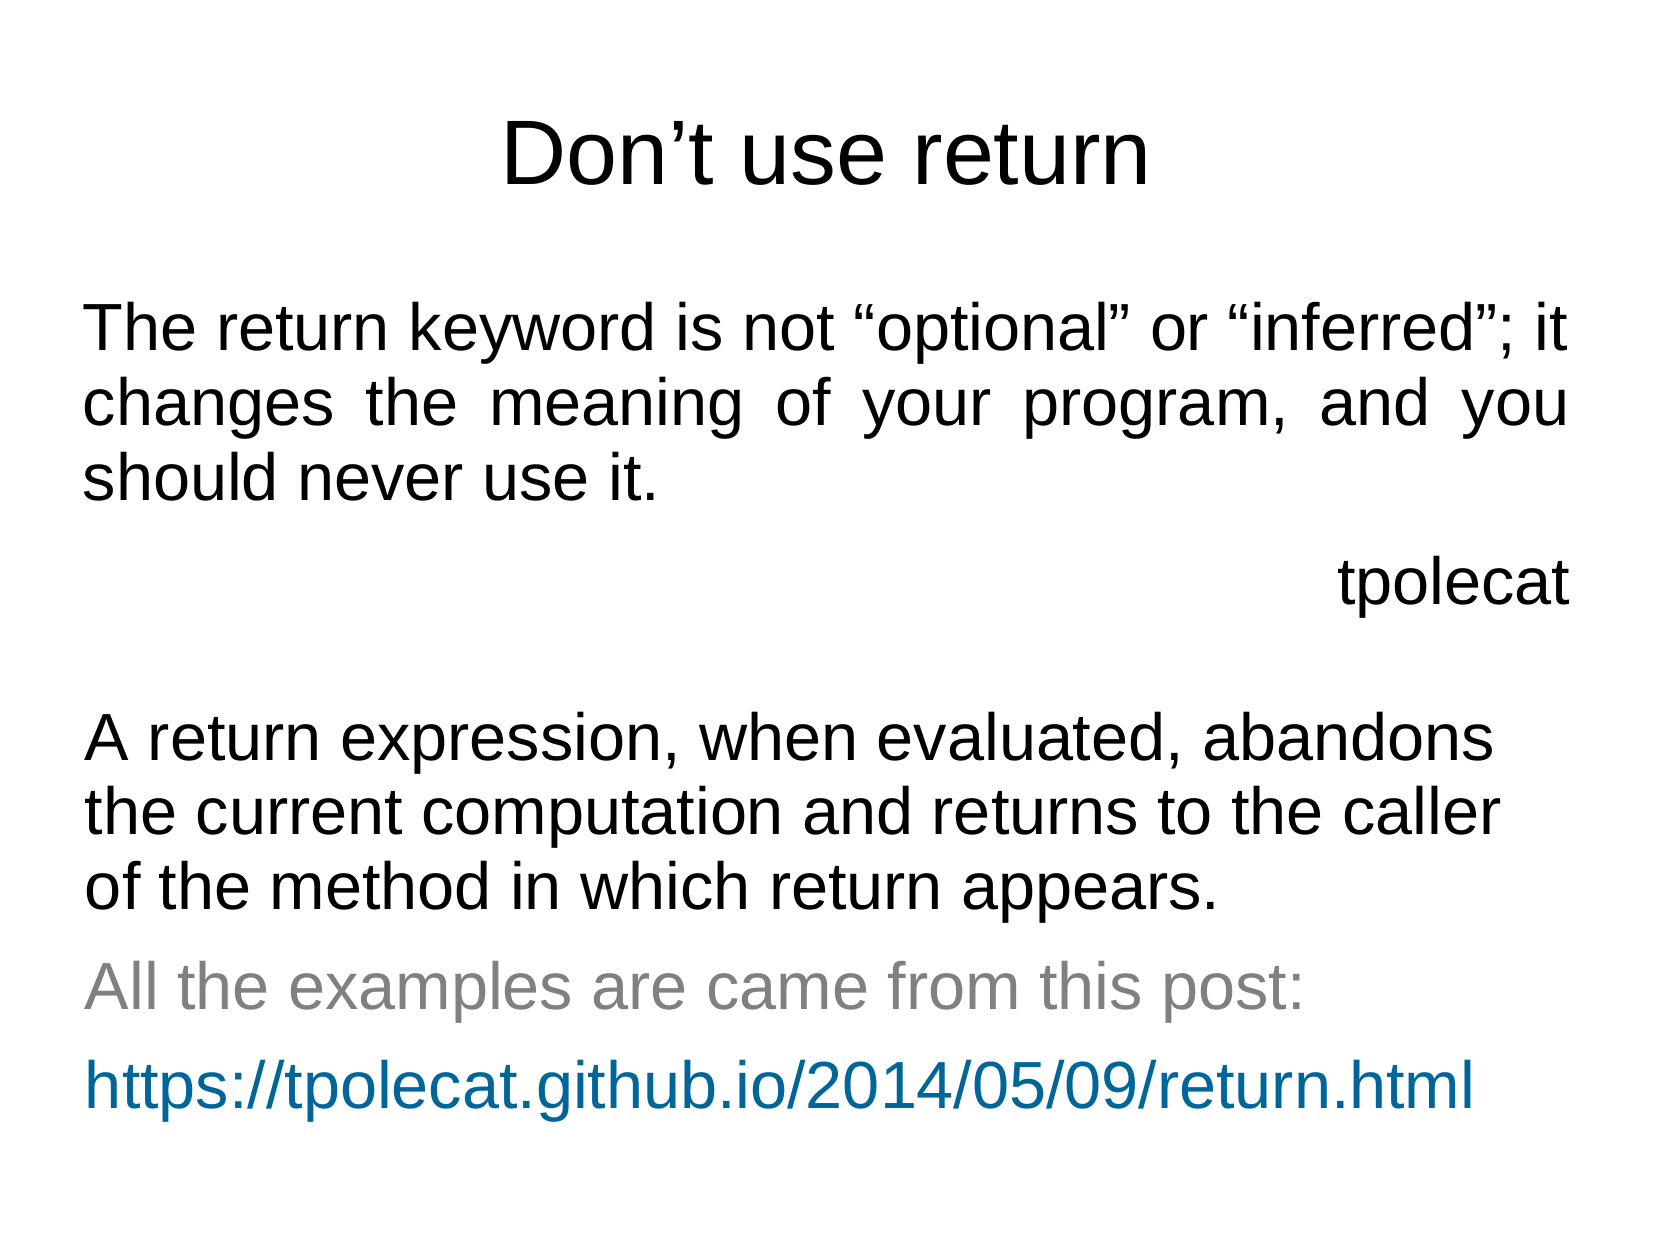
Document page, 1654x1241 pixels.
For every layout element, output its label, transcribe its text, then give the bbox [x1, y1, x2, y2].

title Don’t use return [82, 49, 1571, 257]
list The return keyword is not “optional” or “inferred”; it changes the meaning of your program, and you should never use it. tpolecat [82, 290, 1571, 692]
text_box A return expression, when evaluated, abandons the current computation and returns to the caller of the method in which return appears. All the examples are came from this post: https://tpolecat.github.io/2014/05/09/return.html [70, 692, 1571, 1241]
